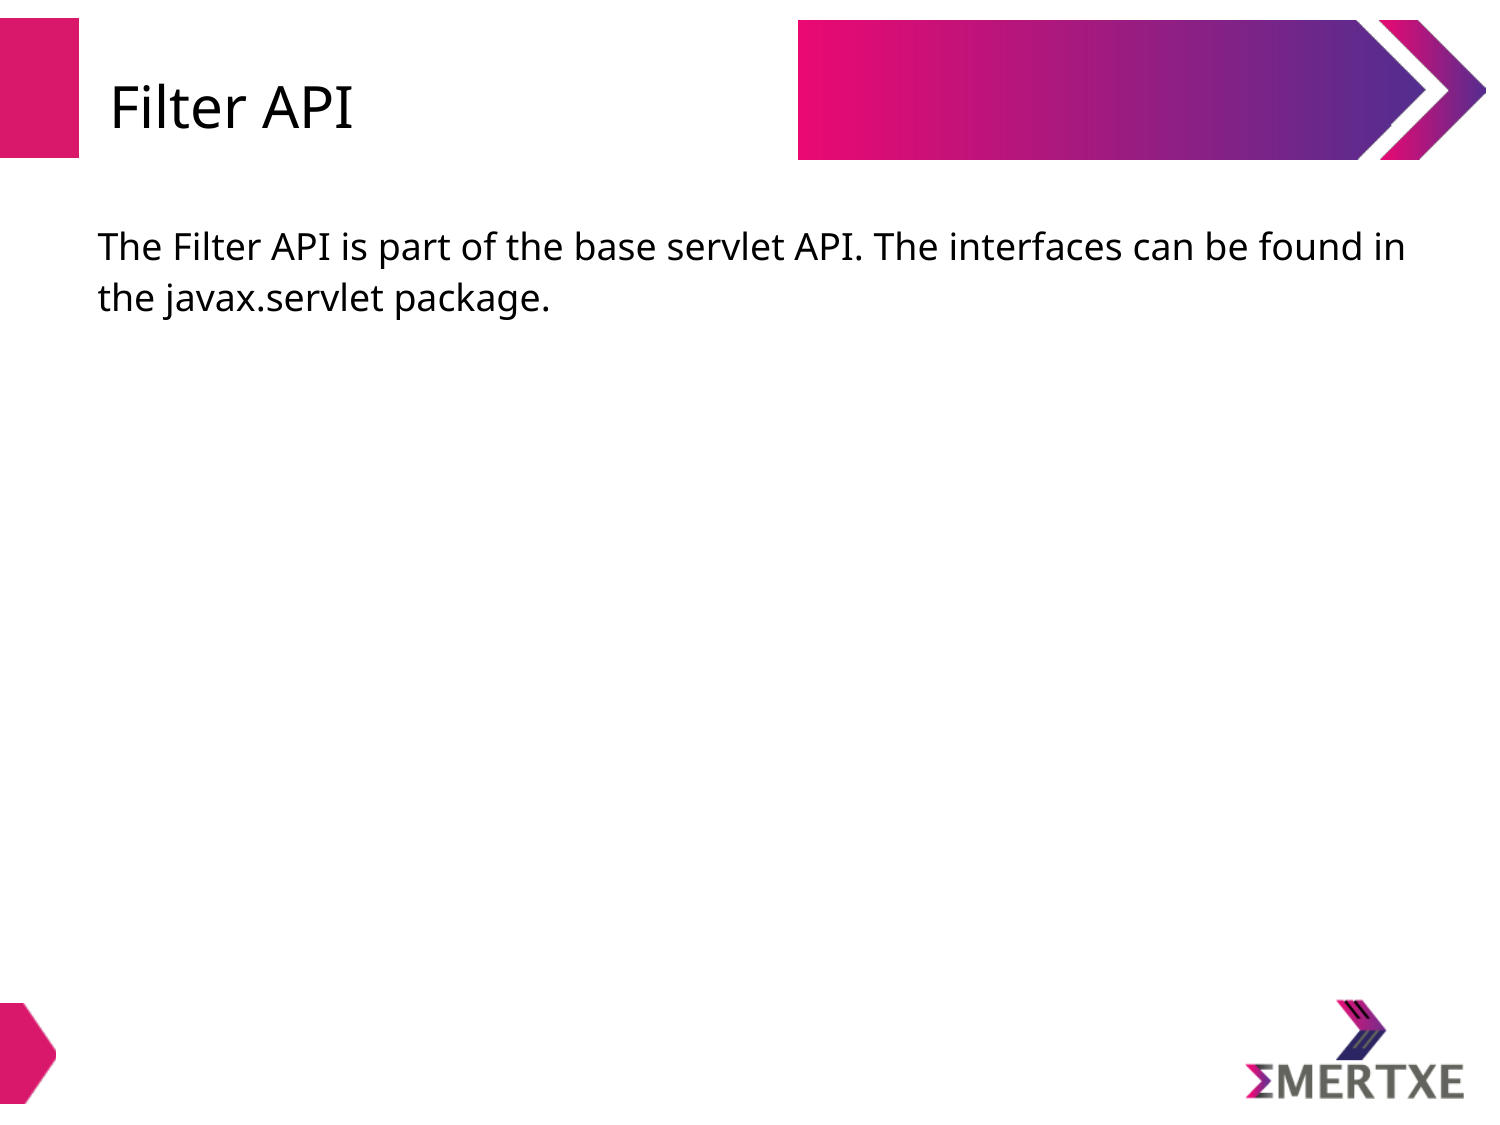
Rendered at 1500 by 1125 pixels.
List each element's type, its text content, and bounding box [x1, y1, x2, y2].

picture [1245, 996, 1465, 1099]
picture [798, 20, 1486, 160]
text_box The Filter API is part of the base servlet API. The interfaces can be found in the javax.servlet package. [82, 212, 1453, 316]
text_box Filter API [94, 59, 756, 142]
